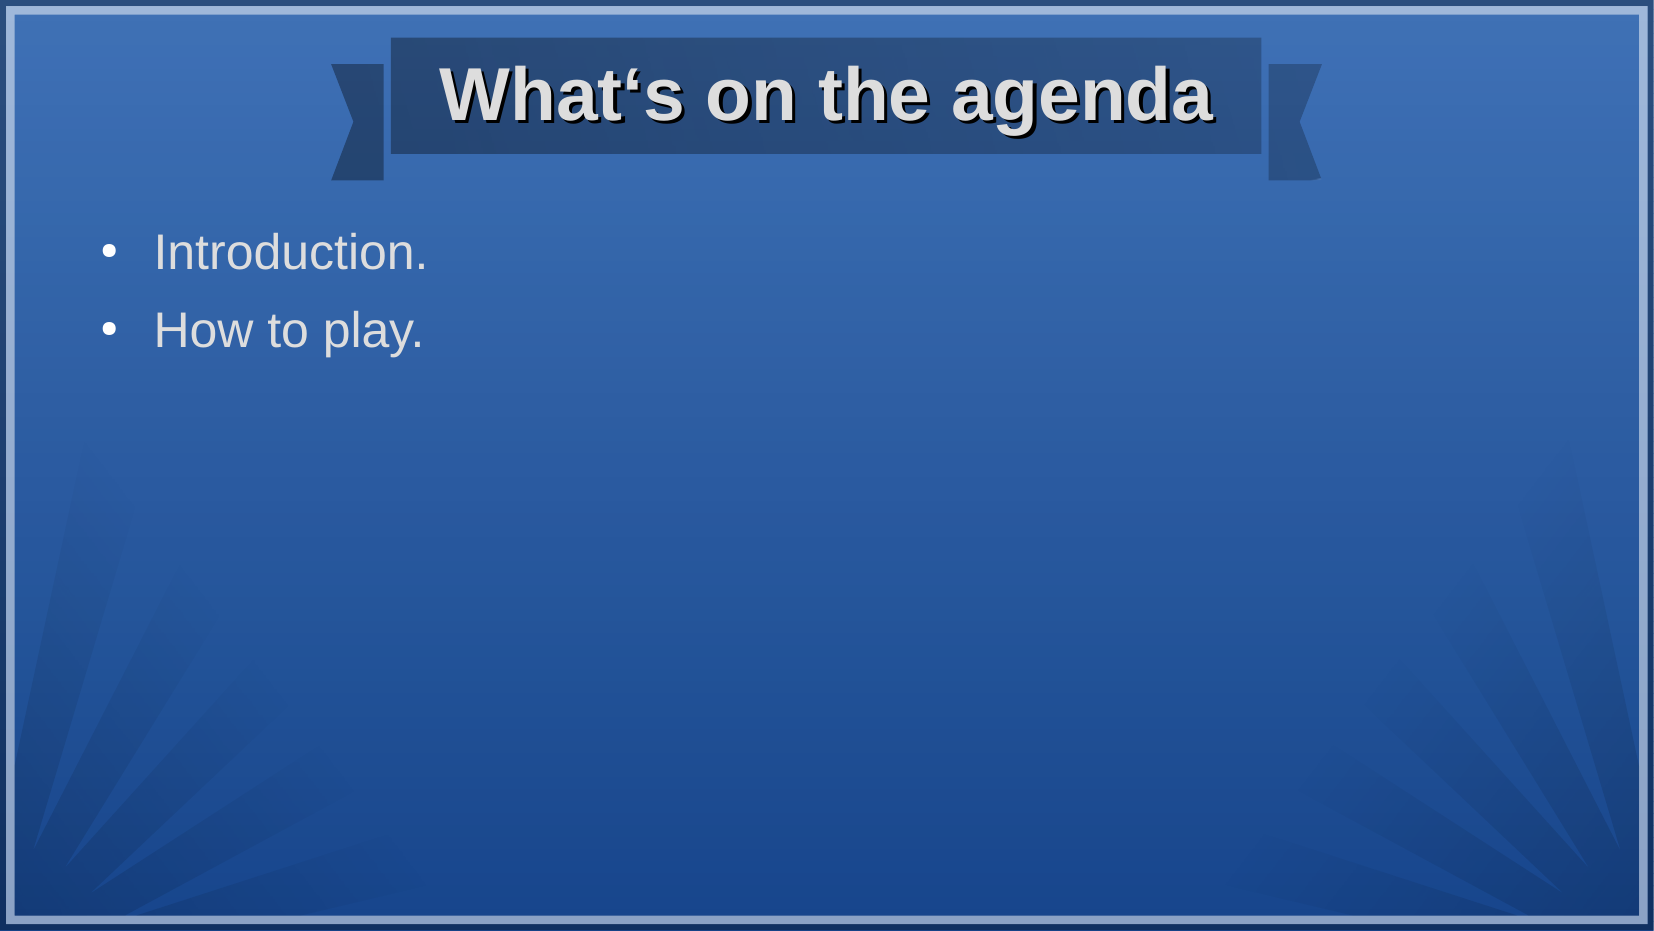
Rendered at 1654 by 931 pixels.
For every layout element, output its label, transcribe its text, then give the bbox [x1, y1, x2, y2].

list Introduction. How to play. [82, 224, 1571, 848]
title What‘s on the agenda [389, 35, 1264, 154]
